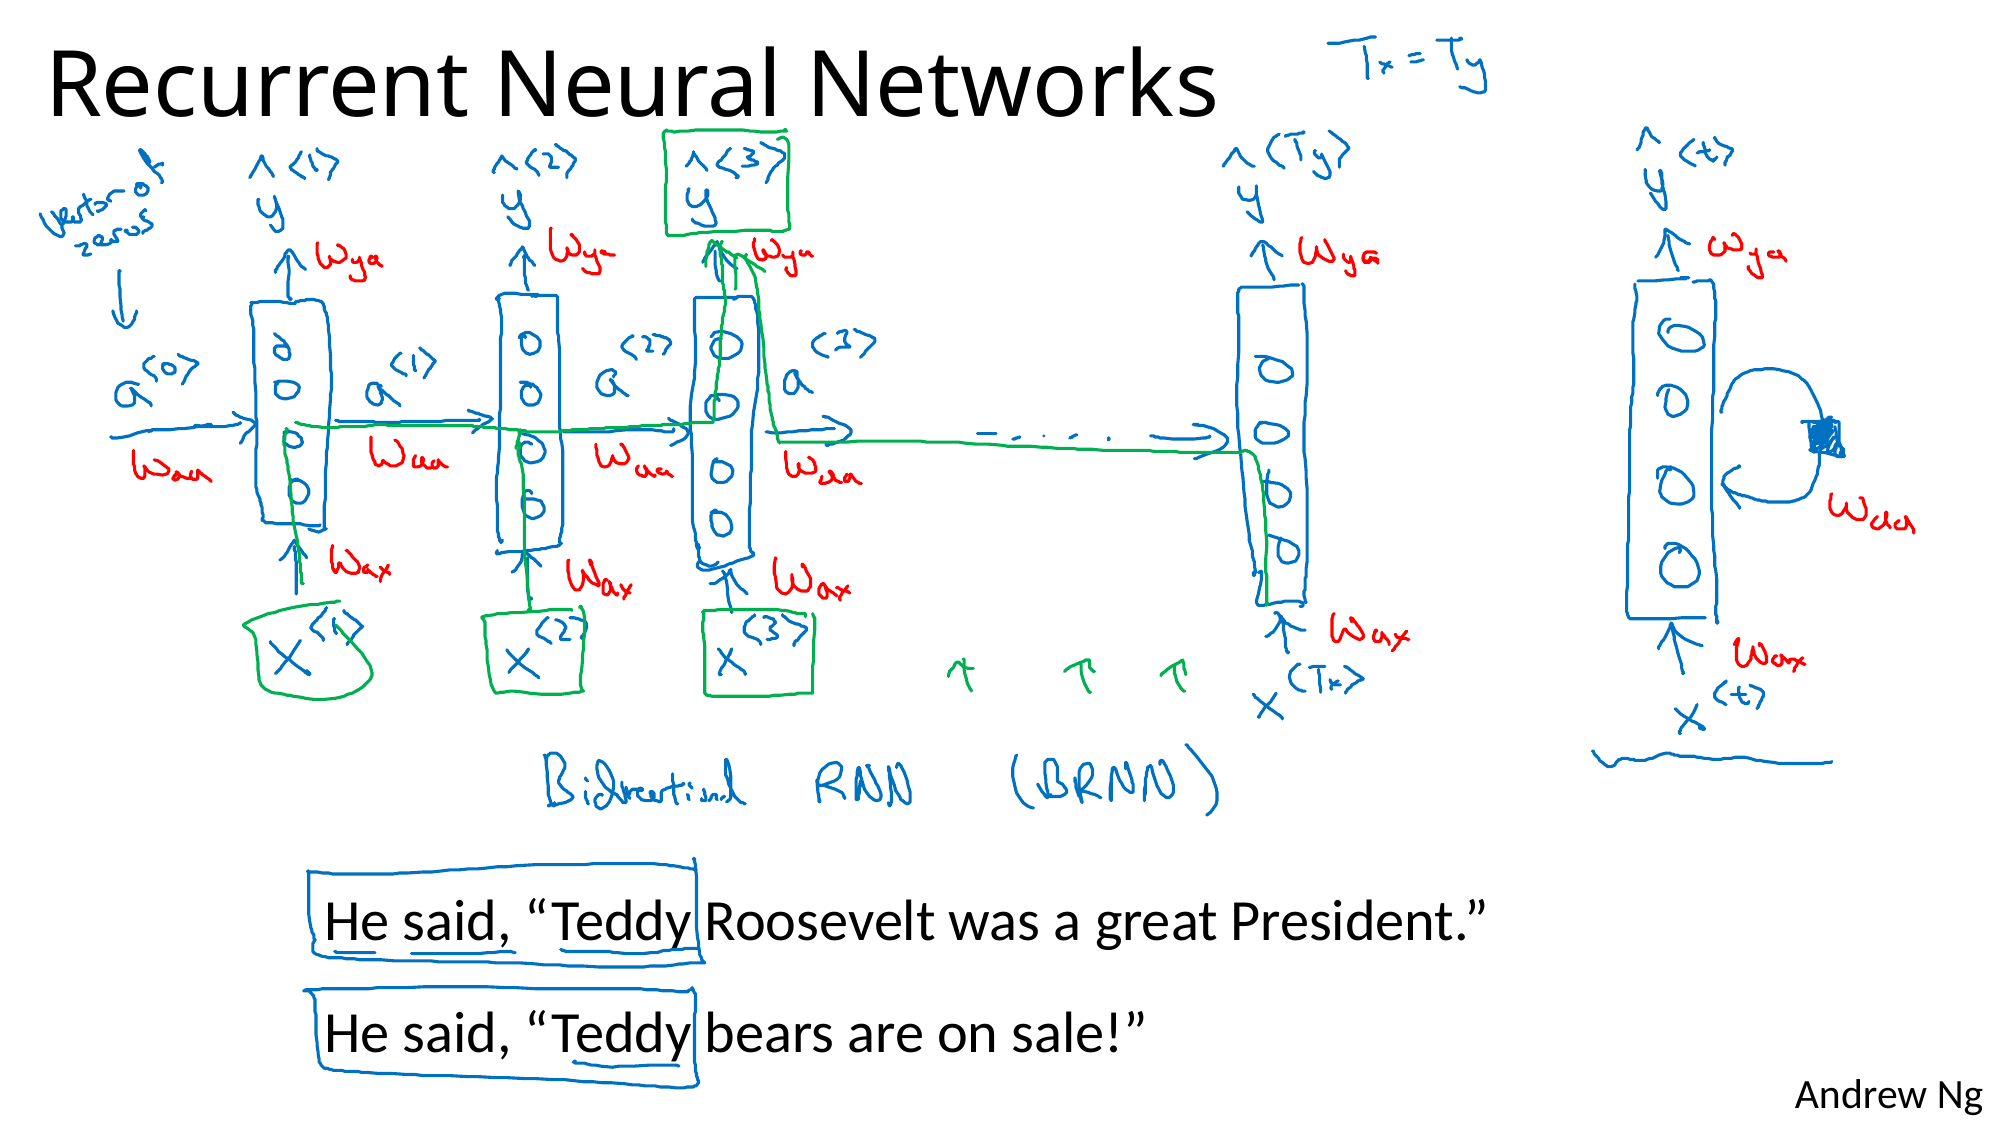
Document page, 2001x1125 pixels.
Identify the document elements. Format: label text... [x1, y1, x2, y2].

picture [36, 33, 1919, 1093]
title Recurrent Neural Networks [30, 29, 2000, 248]
